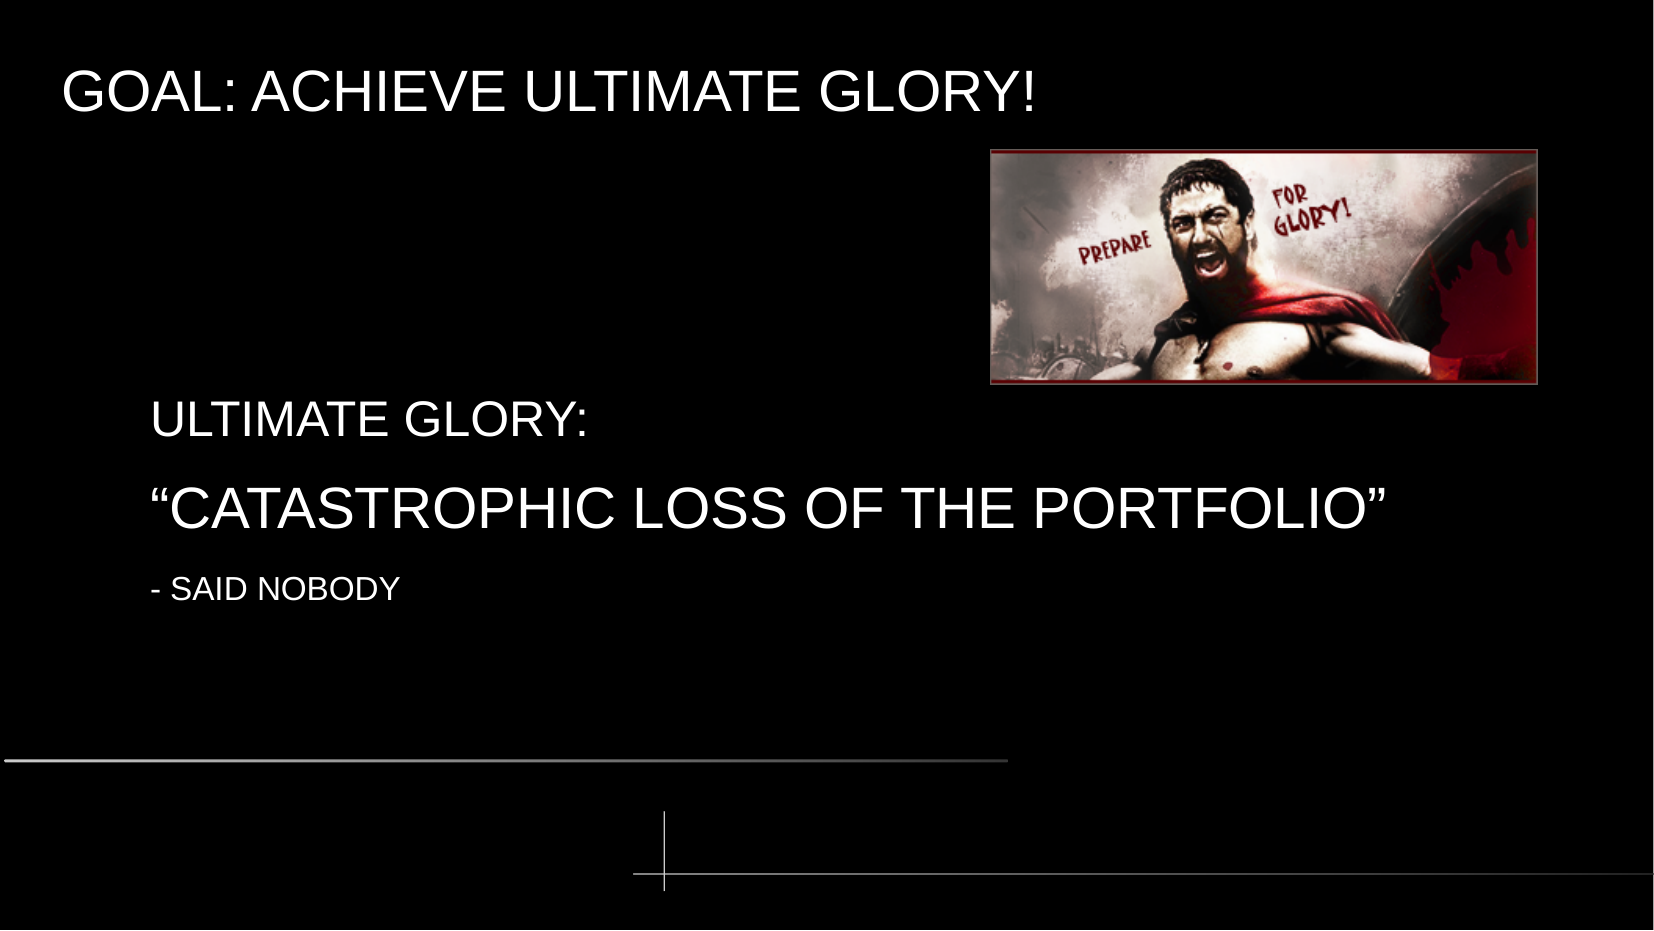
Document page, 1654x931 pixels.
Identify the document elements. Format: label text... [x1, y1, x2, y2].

picture [990, 149, 1538, 385]
title GOAL: ACHIEVE ULTIMATE GLORY! [61, 37, 1538, 146]
list ULTIMATE GLORY: “CATASTROPHIC LOSS OF THE PORTFOLIO” - SAID NOBODY [150, 211, 1576, 638]
